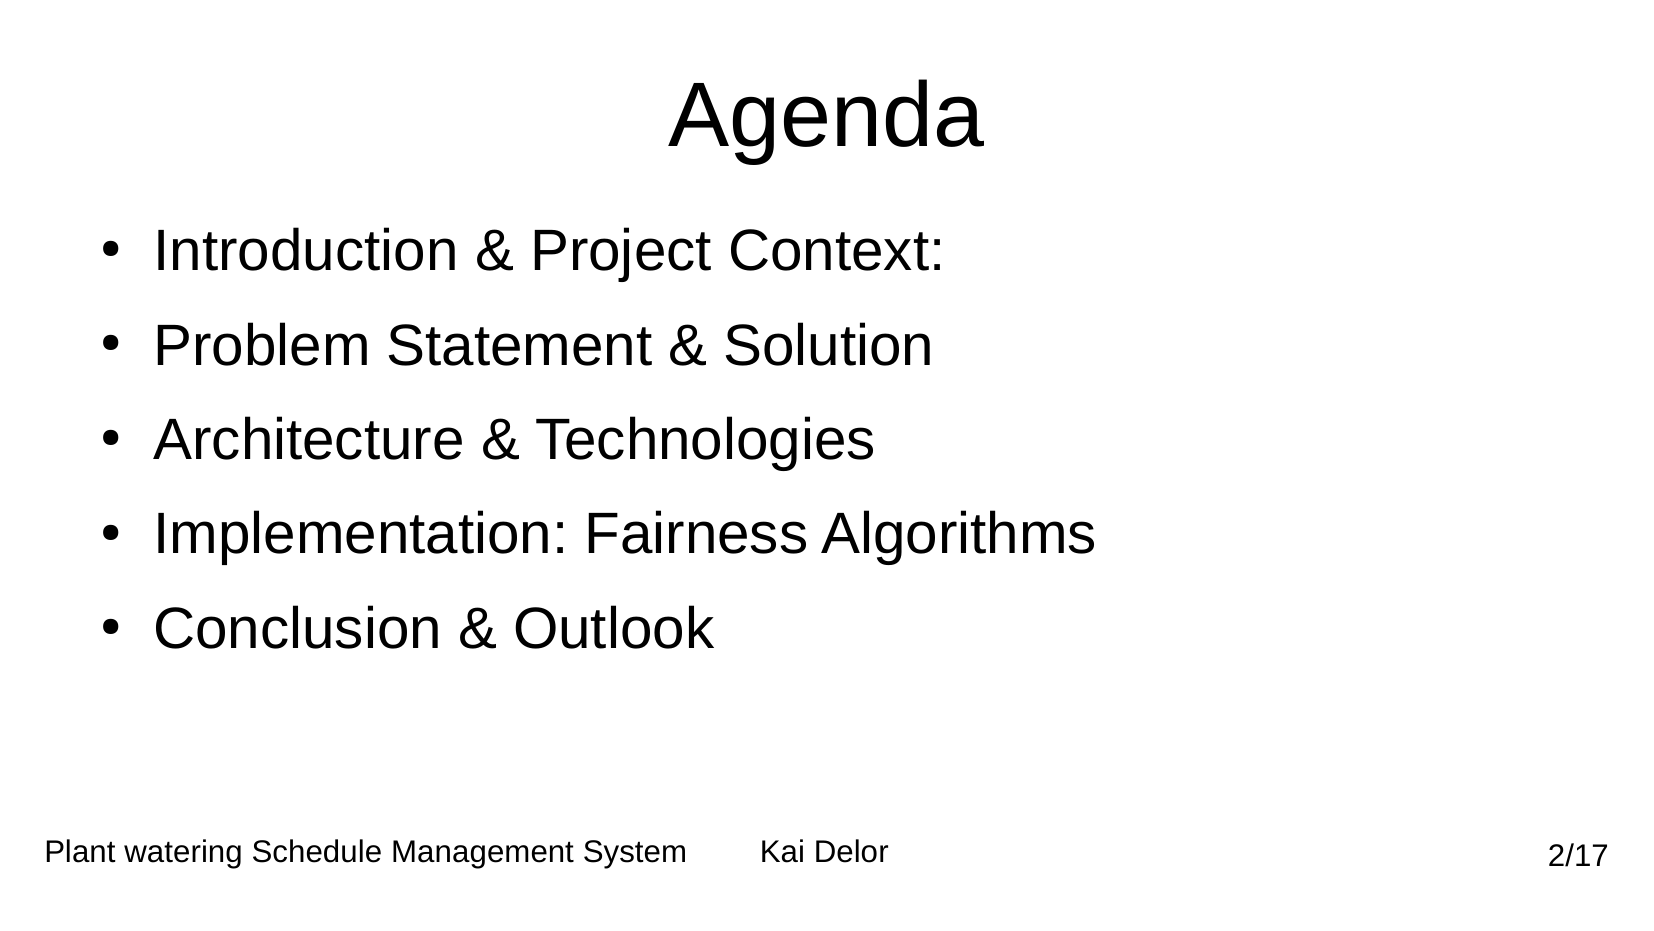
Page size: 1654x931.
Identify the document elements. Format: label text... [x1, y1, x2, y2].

text_box Plant watering Schedule Management System [29, 826, 701, 877]
text_box <Foliennummer>/17 [1358, 830, 1625, 886]
text_box Kai Delor [745, 826, 904, 877]
list Introduction & Project Context: Problem Statement & Solution Architecture & Technologies Implementation: Fairness Algorithms Conclusion & Outlook [82, 217, 1571, 758]
title Agenda [82, 37, 1571, 193]
